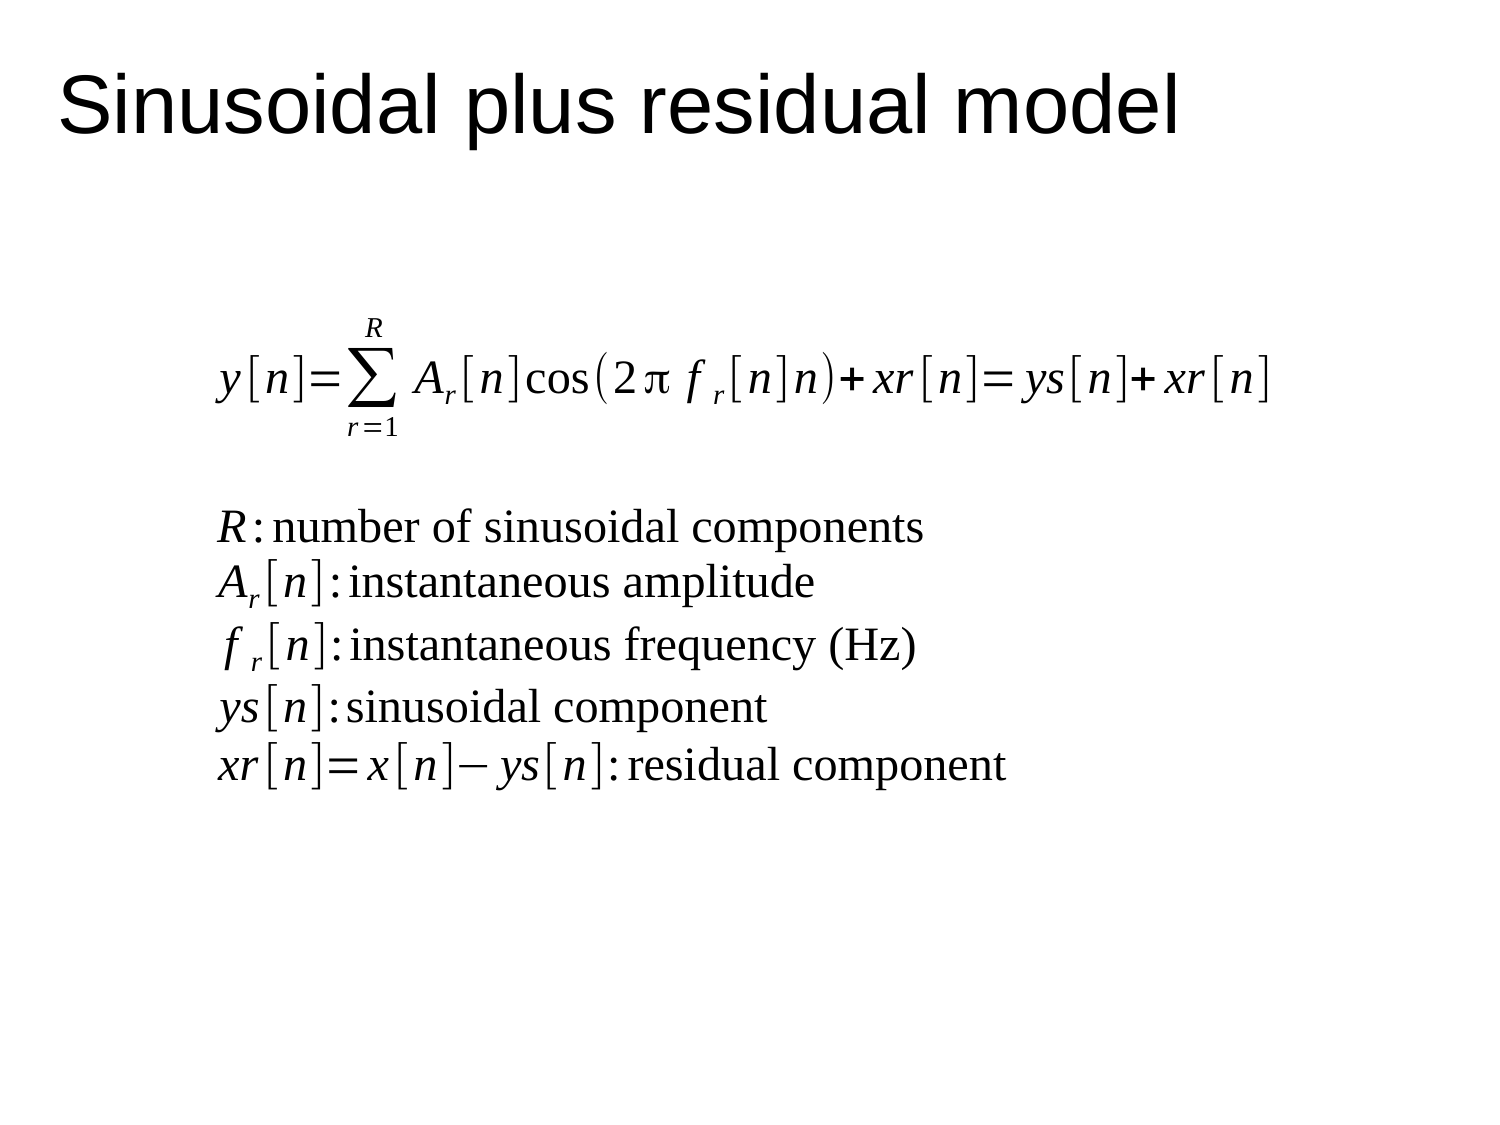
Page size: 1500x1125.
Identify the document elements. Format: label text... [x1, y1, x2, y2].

title Sinusoidal plus residual model [57, 19, 1282, 190]
chart [208, 312, 1277, 848]
